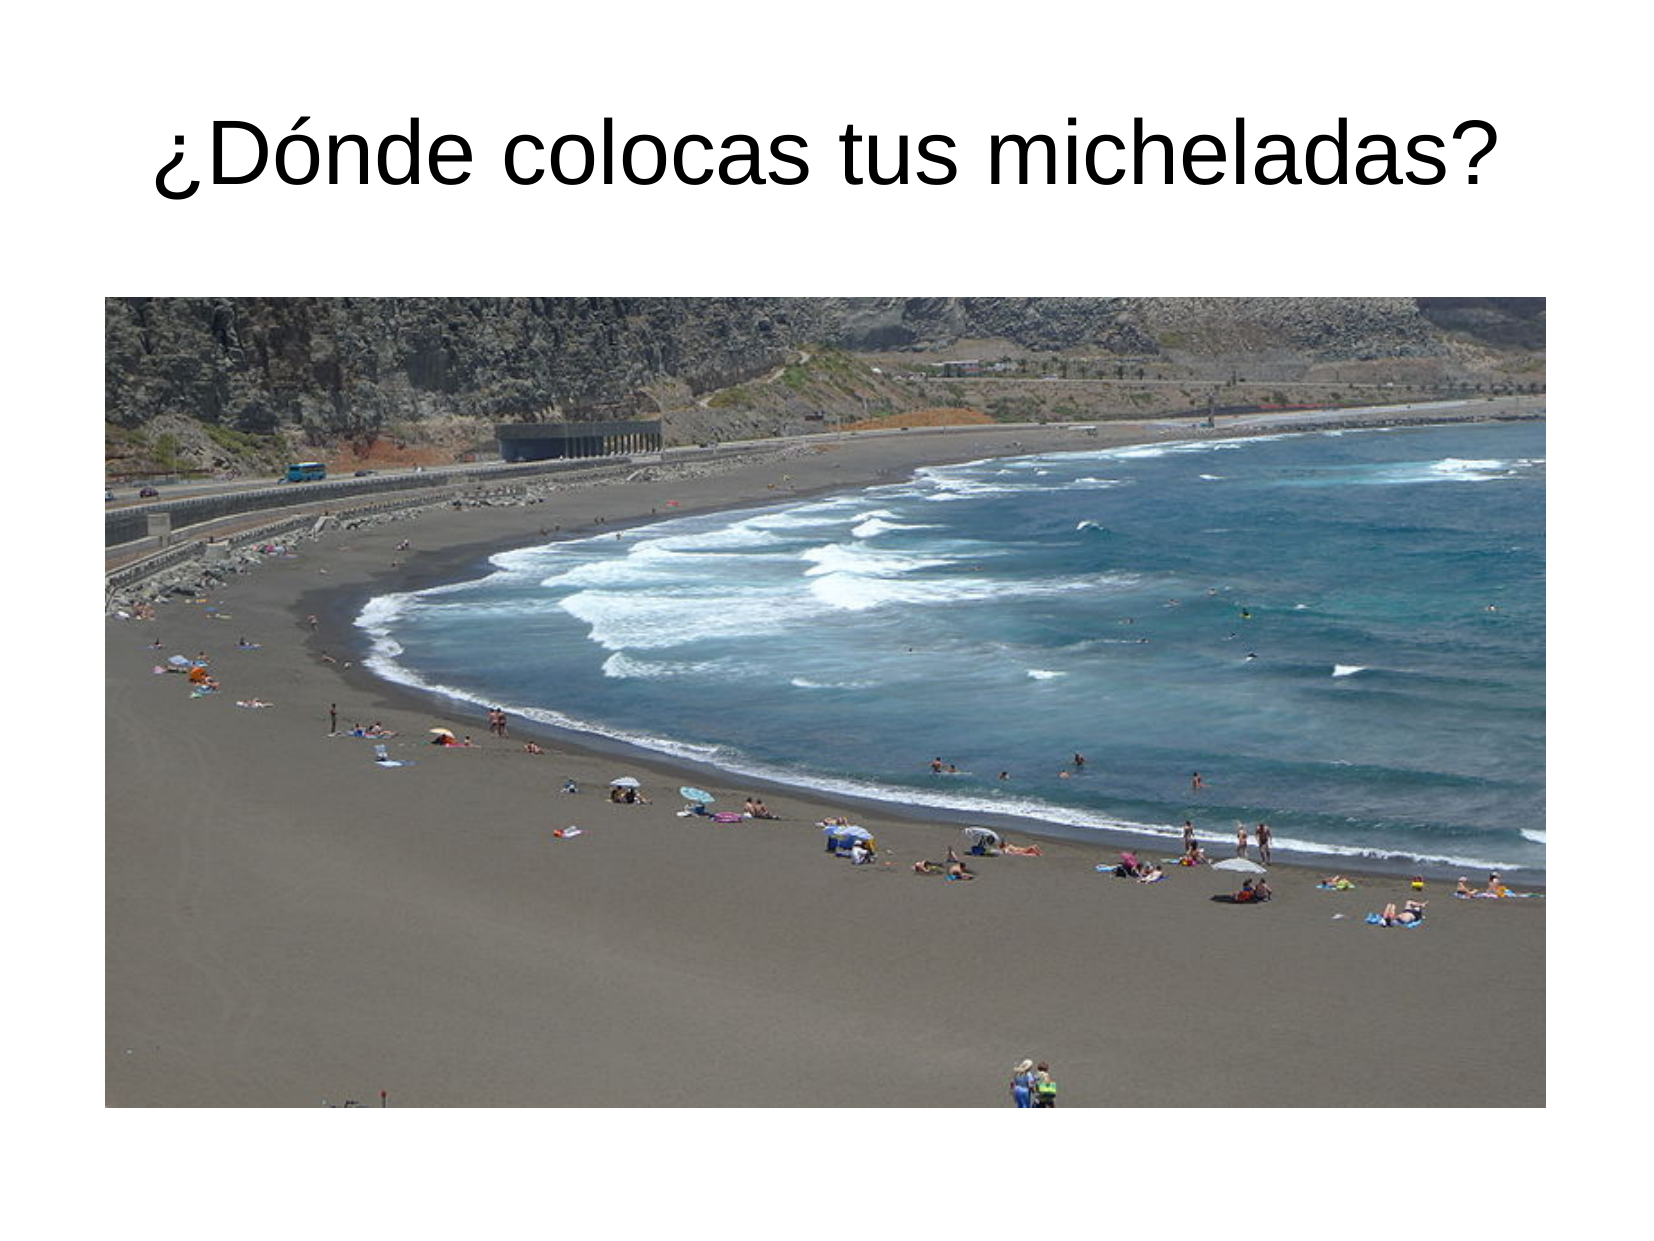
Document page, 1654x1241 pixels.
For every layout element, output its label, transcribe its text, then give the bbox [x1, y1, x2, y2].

title ¿Dónde colocas tus micheladas? [82, 49, 1571, 257]
picture [105, 297, 1546, 1108]
